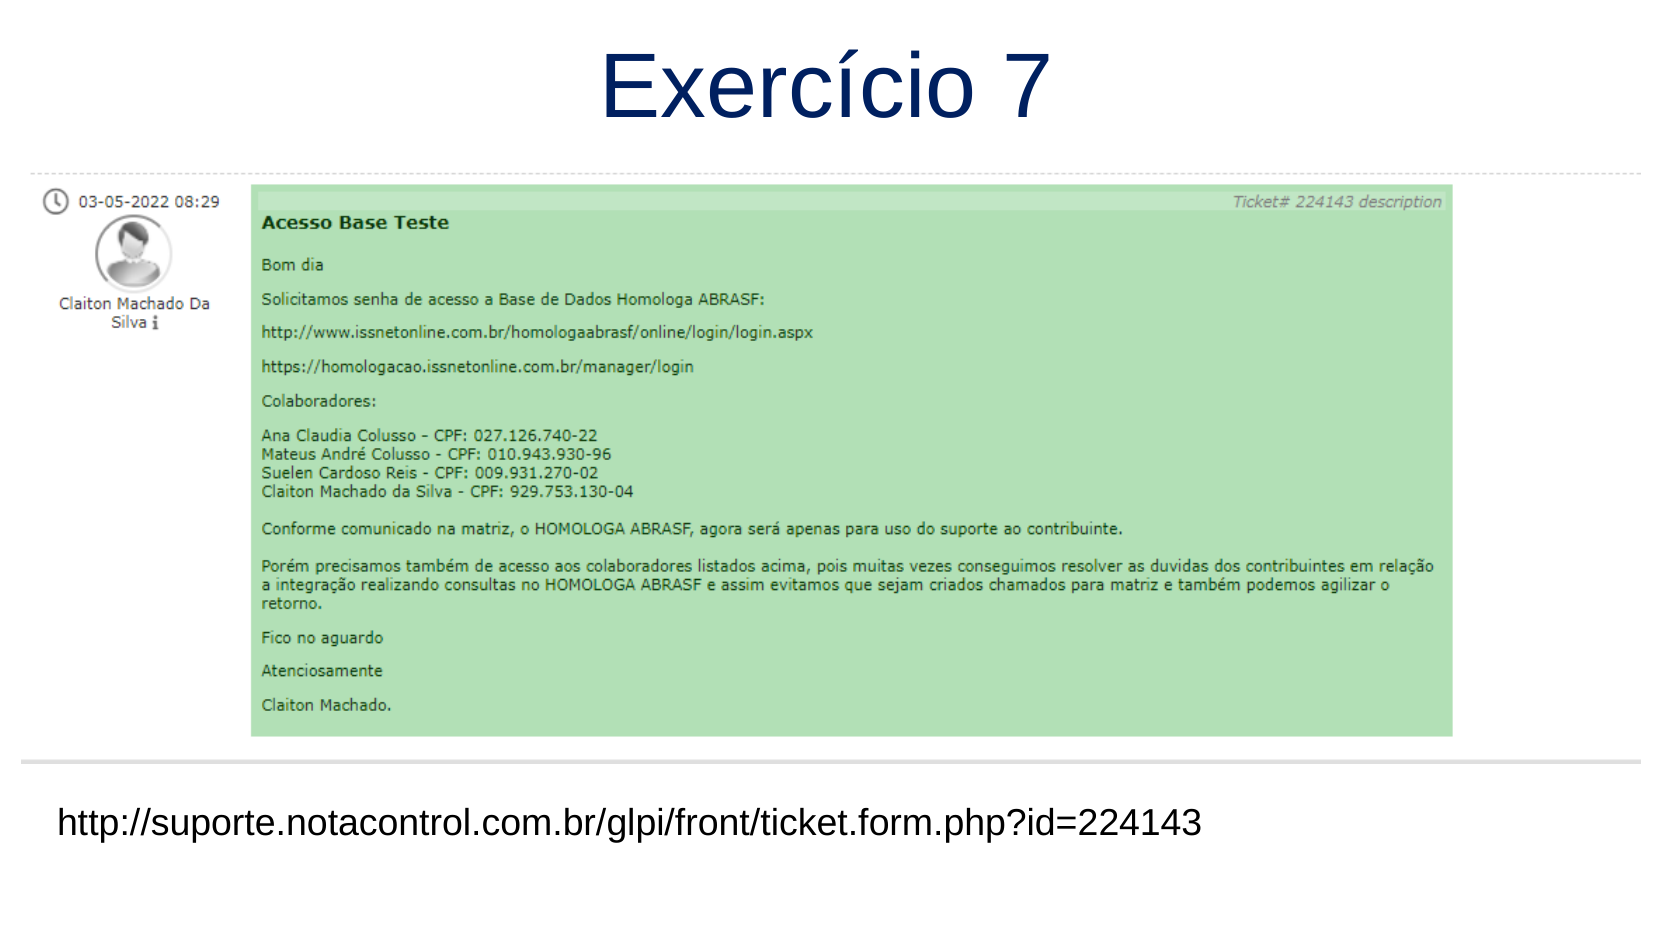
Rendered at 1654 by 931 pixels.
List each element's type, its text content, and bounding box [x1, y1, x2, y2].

picture [21, 166, 1641, 764]
title Exercício 7 [82, 37, 1571, 140]
text_box http://suporte.notacontrol.com.br/glpi/front/ticket.form.php?id=224143 [42, 790, 1556, 851]
